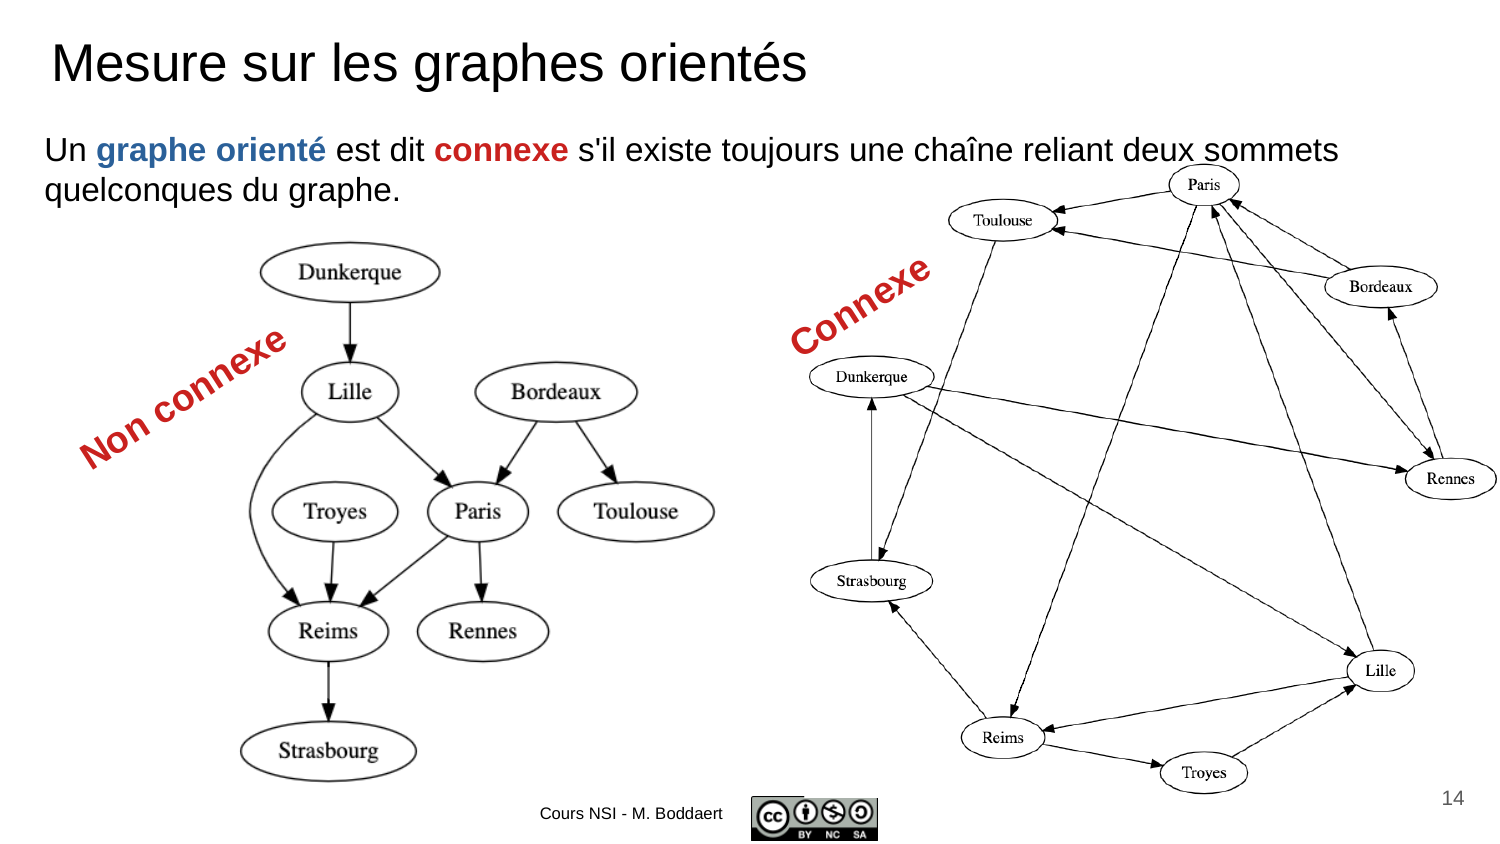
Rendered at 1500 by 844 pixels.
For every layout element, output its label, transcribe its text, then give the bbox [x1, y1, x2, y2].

picture [234, 236, 721, 788]
title Mesure sur les graphes orientés [51, 13, 1449, 108]
picture [804, 237, 913, 307]
text_box Non connexe [56, 305, 306, 494]
text_box Un graphe orienté est dit connexe s'il existe toujours une chaîne reliant deux sommets quelconques du graphe. [29, 120, 1477, 237]
text_box Connexe [765, 234, 951, 382]
slide_number <numéro> [1389, 764, 1480, 830]
picture [751, 159, 1500, 841]
